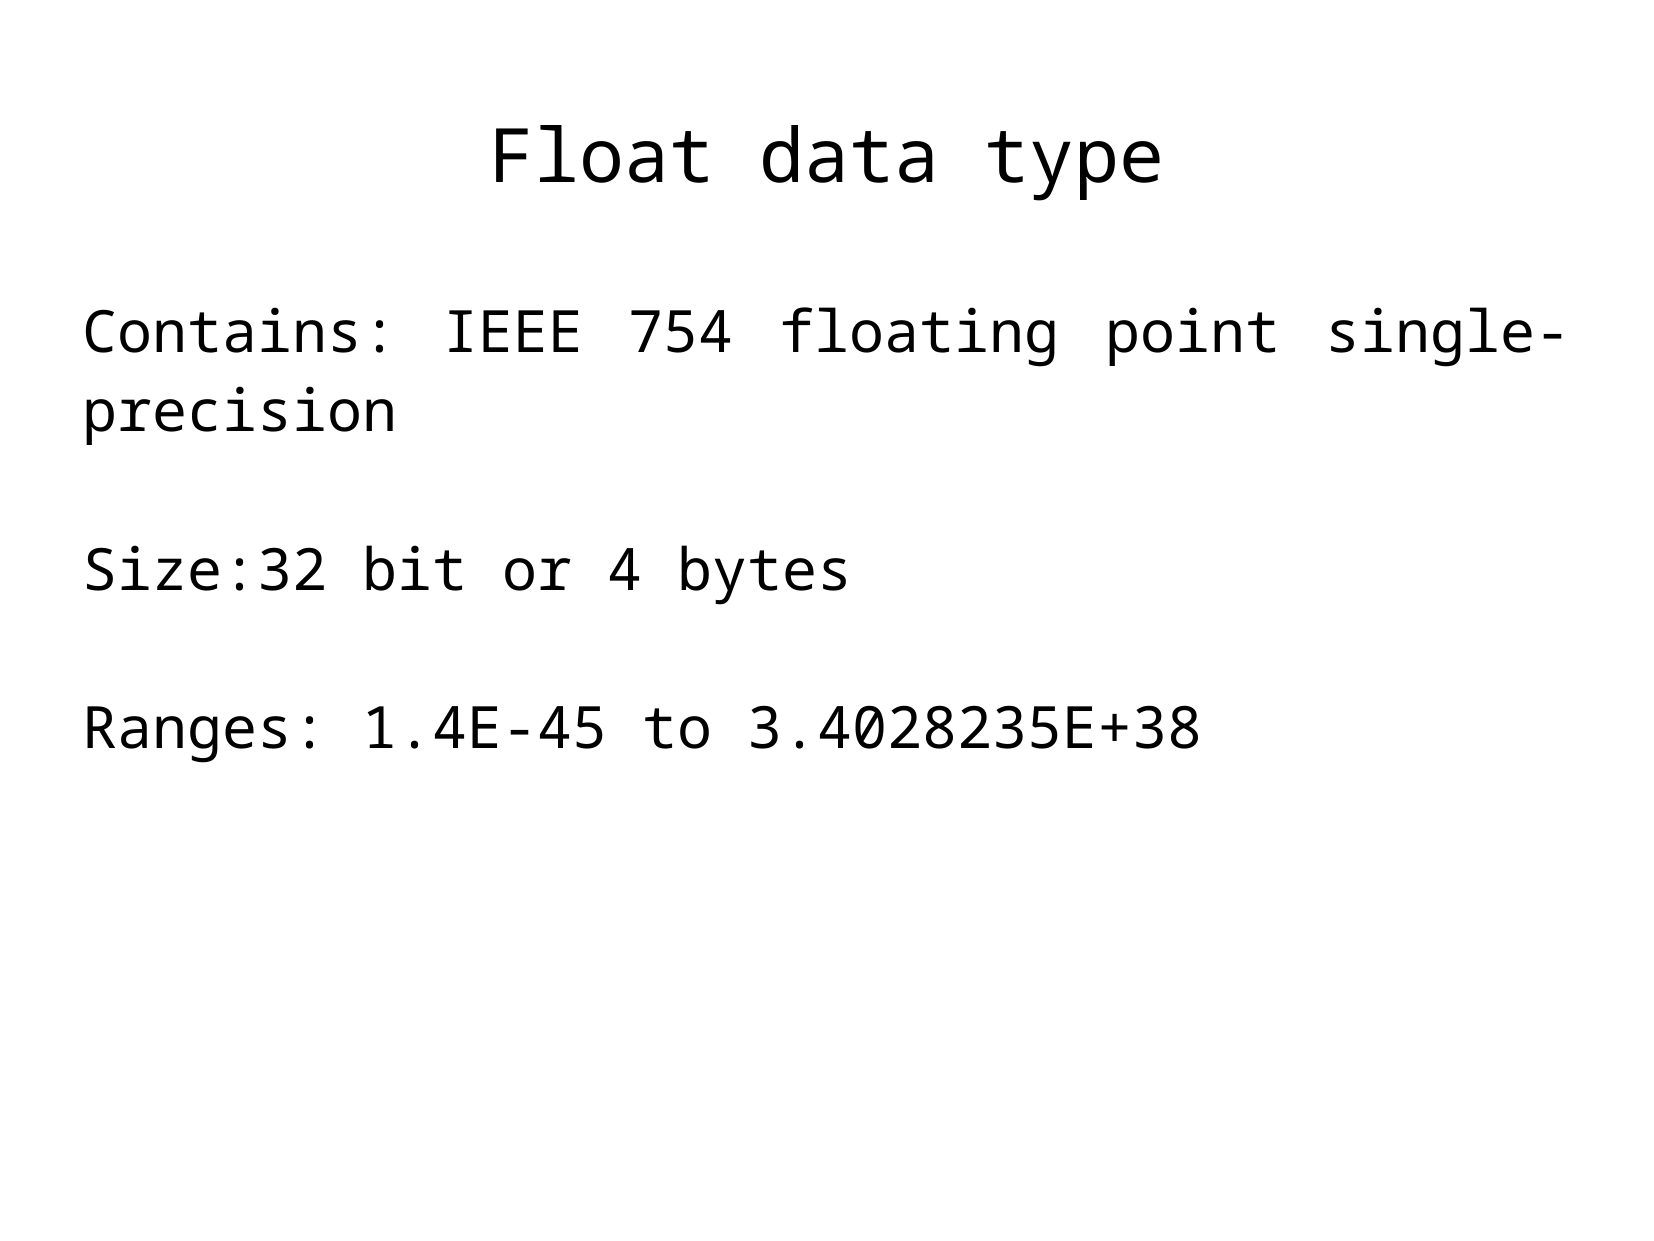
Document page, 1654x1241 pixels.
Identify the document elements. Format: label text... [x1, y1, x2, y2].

subtitle Contains: IEEE 754 floating point single-precision Size:32 bit or 4 bytes Ranges: 1.4E-45 to 3.4028235E+38 [82, 290, 1571, 1010]
title Float data type [82, 49, 1571, 257]
